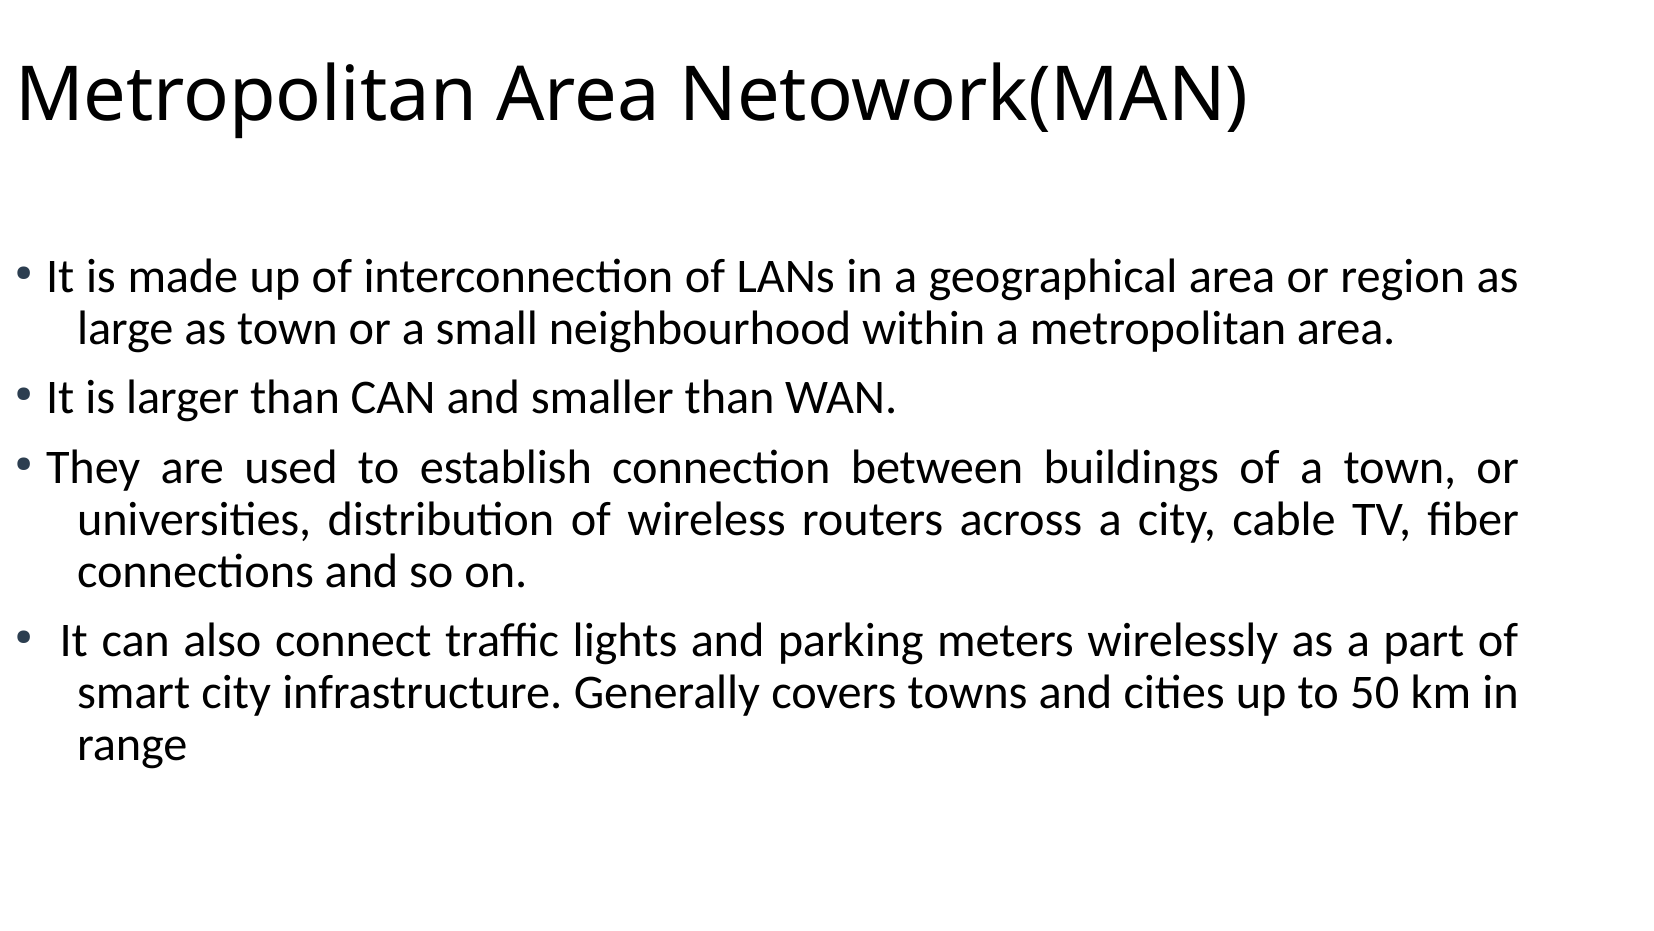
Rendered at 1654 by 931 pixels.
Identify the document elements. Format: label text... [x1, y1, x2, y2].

title Metropolitan Area Netowork(MAN) [0, 36, 1536, 155]
list It is made up of interconnection of LANs in a geographical area or region as large as town or a small neighbourhood within a metropolitan area. It is larger than CAN and smaller than WAN. They are used to establish connection between buildings of a town, or universities, distribution of wireless routers across a city, cable TV, fiber connections and so on. It can also connect traffic lights and parking meters wirelessly as a part of smart city infrastructure. Generally covers towns and cities up to 50 km in range [0, 243, 1536, 864]
